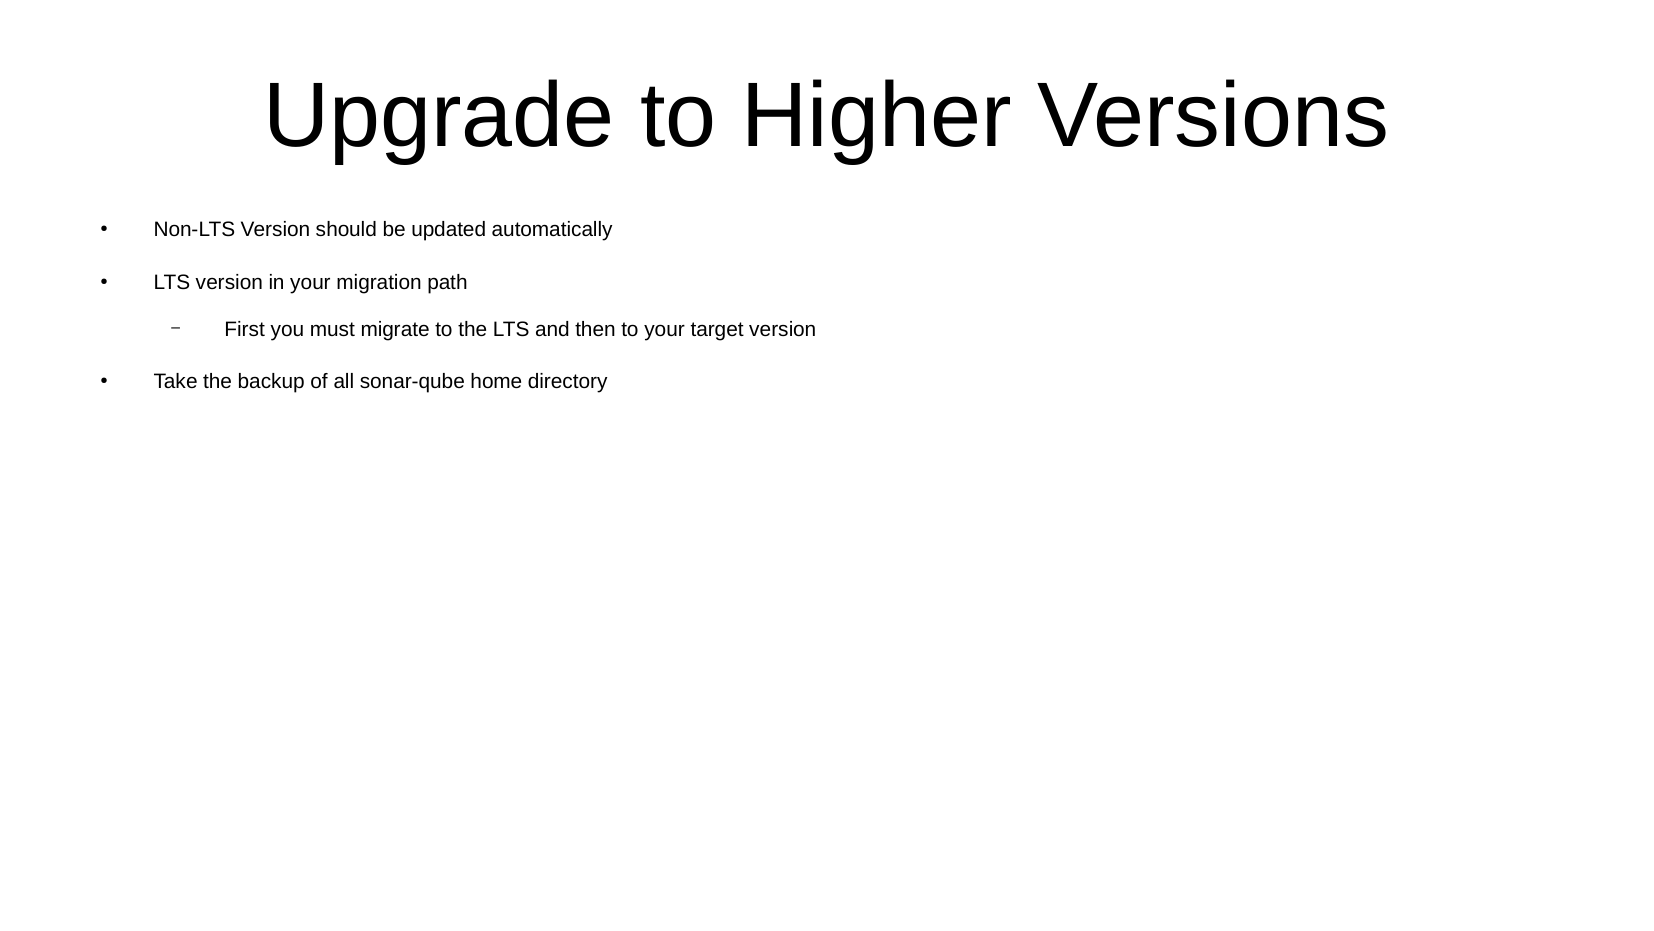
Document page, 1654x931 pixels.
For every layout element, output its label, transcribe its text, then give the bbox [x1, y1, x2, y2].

list Non-LTS Version should be updated automatically LTS version in your migration path First you must migrate to the LTS and then to your target version Take the backup of all sonar-qube home directory [82, 217, 1591, 871]
title Upgrade to Higher Versions [82, 37, 1571, 193]
